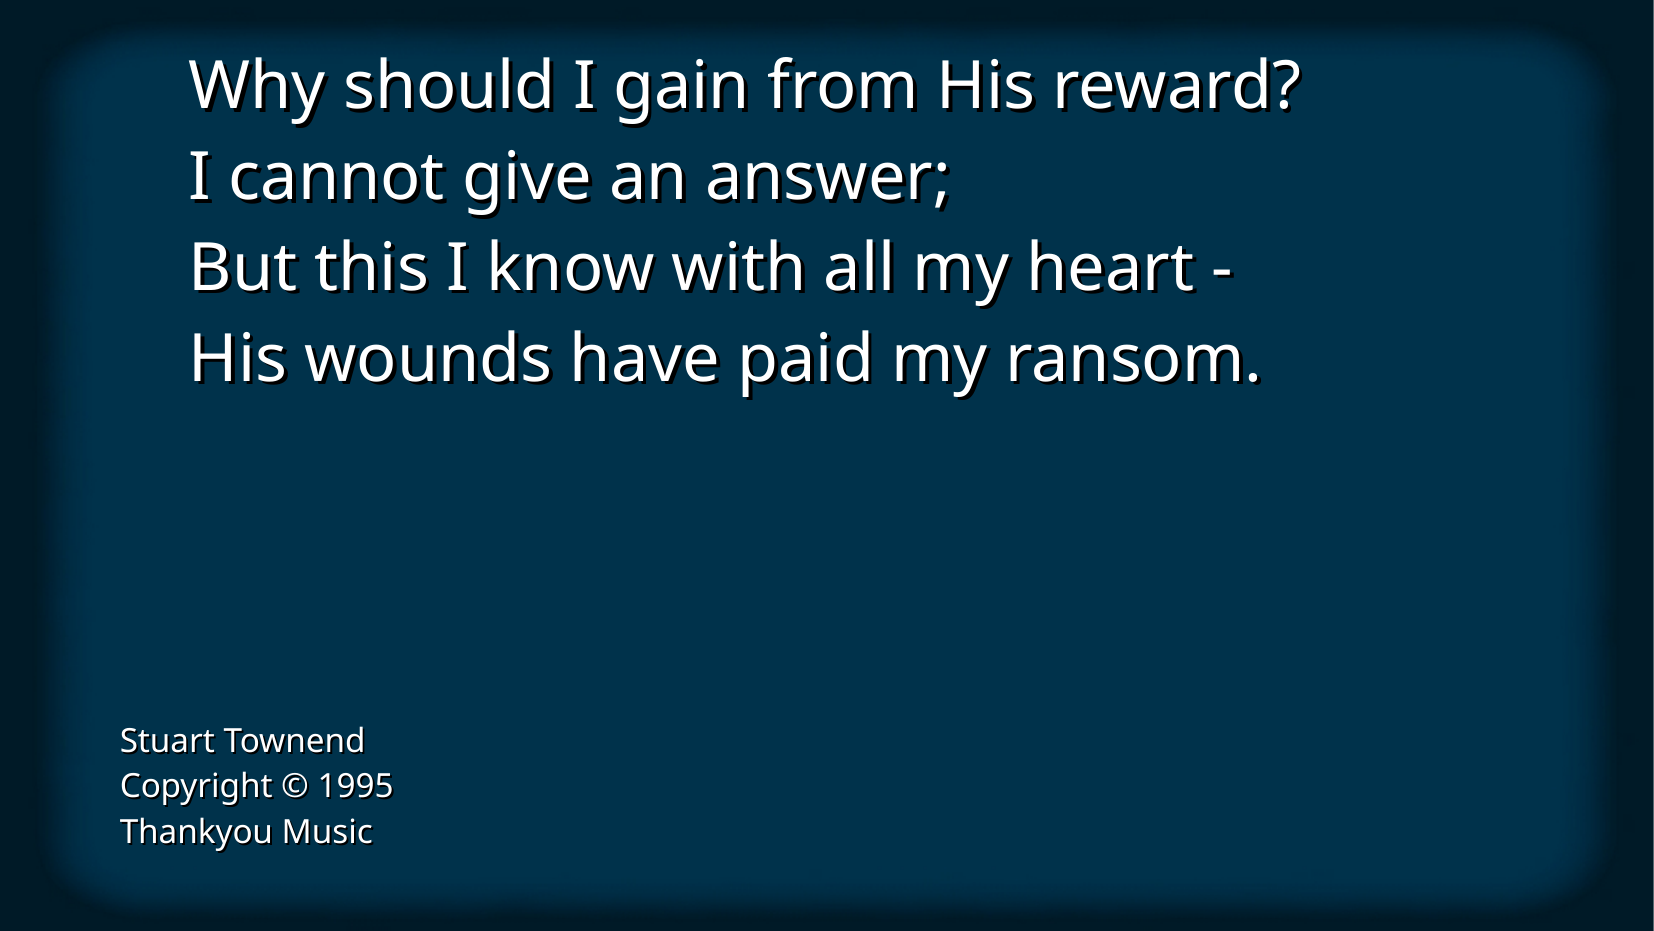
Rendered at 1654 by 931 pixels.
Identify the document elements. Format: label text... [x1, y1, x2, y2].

picture [0, 0, 1654, 931]
text_box Why should I gain from His reward? I cannot give an answer; But this I know with all my heart - His wounds have paid my ransom. Stuart Townend Copyright © 1995 Thankyou Music [105, 30, 1561, 838]
